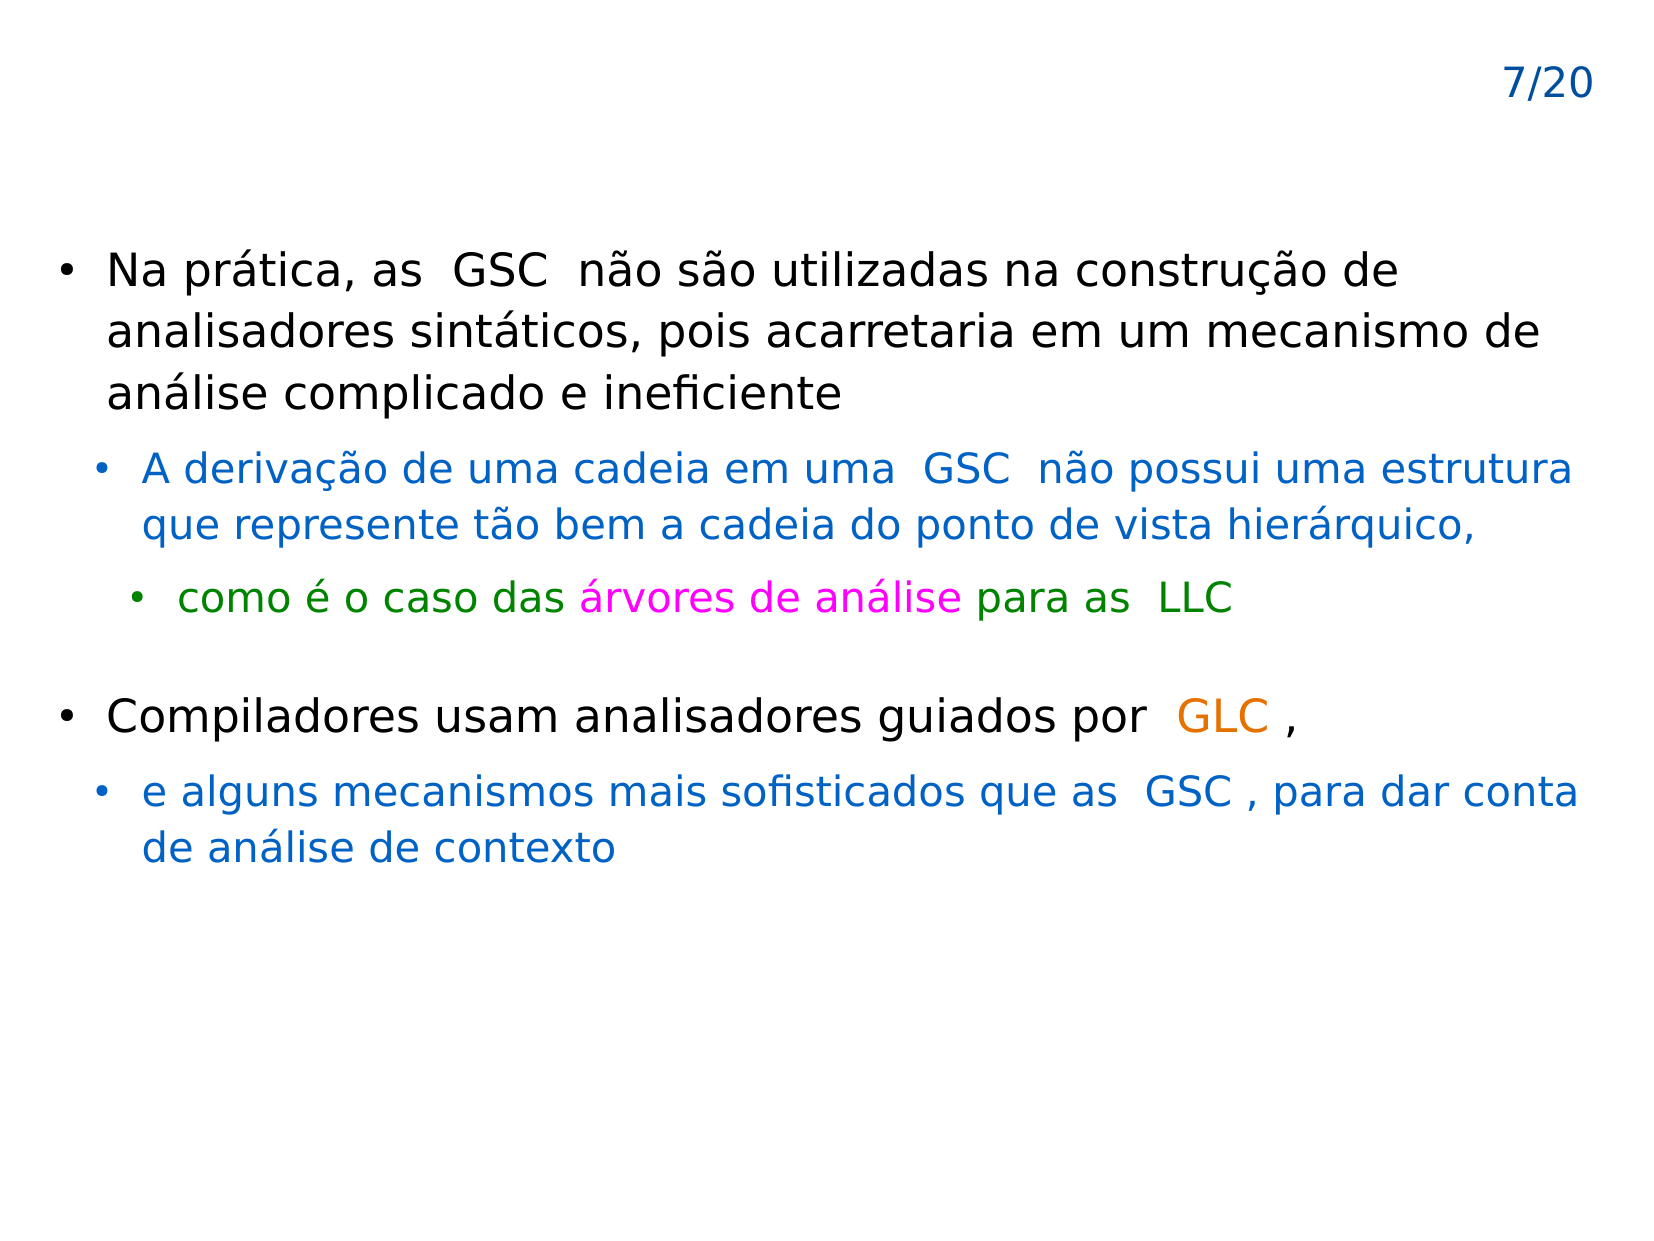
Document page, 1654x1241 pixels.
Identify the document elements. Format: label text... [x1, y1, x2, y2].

list Na prática, as GSC não são utilizadas na construção de analisadores sintáticos, pois acarretaria em um mecanismo de análise complicado e ineficiente A derivação de uma cadeia em uma GSC não possui uma estrutura que represente tão bem a cadeia do ponto de vista hierárquico, como é o caso das árvores de análise para as LLC Compiladores usam analisadores guiados por GLC , e alguns mecanismos mais sofisticados que as GSC , para dar conta de análise de contexto [59, 236, 1595, 1211]
